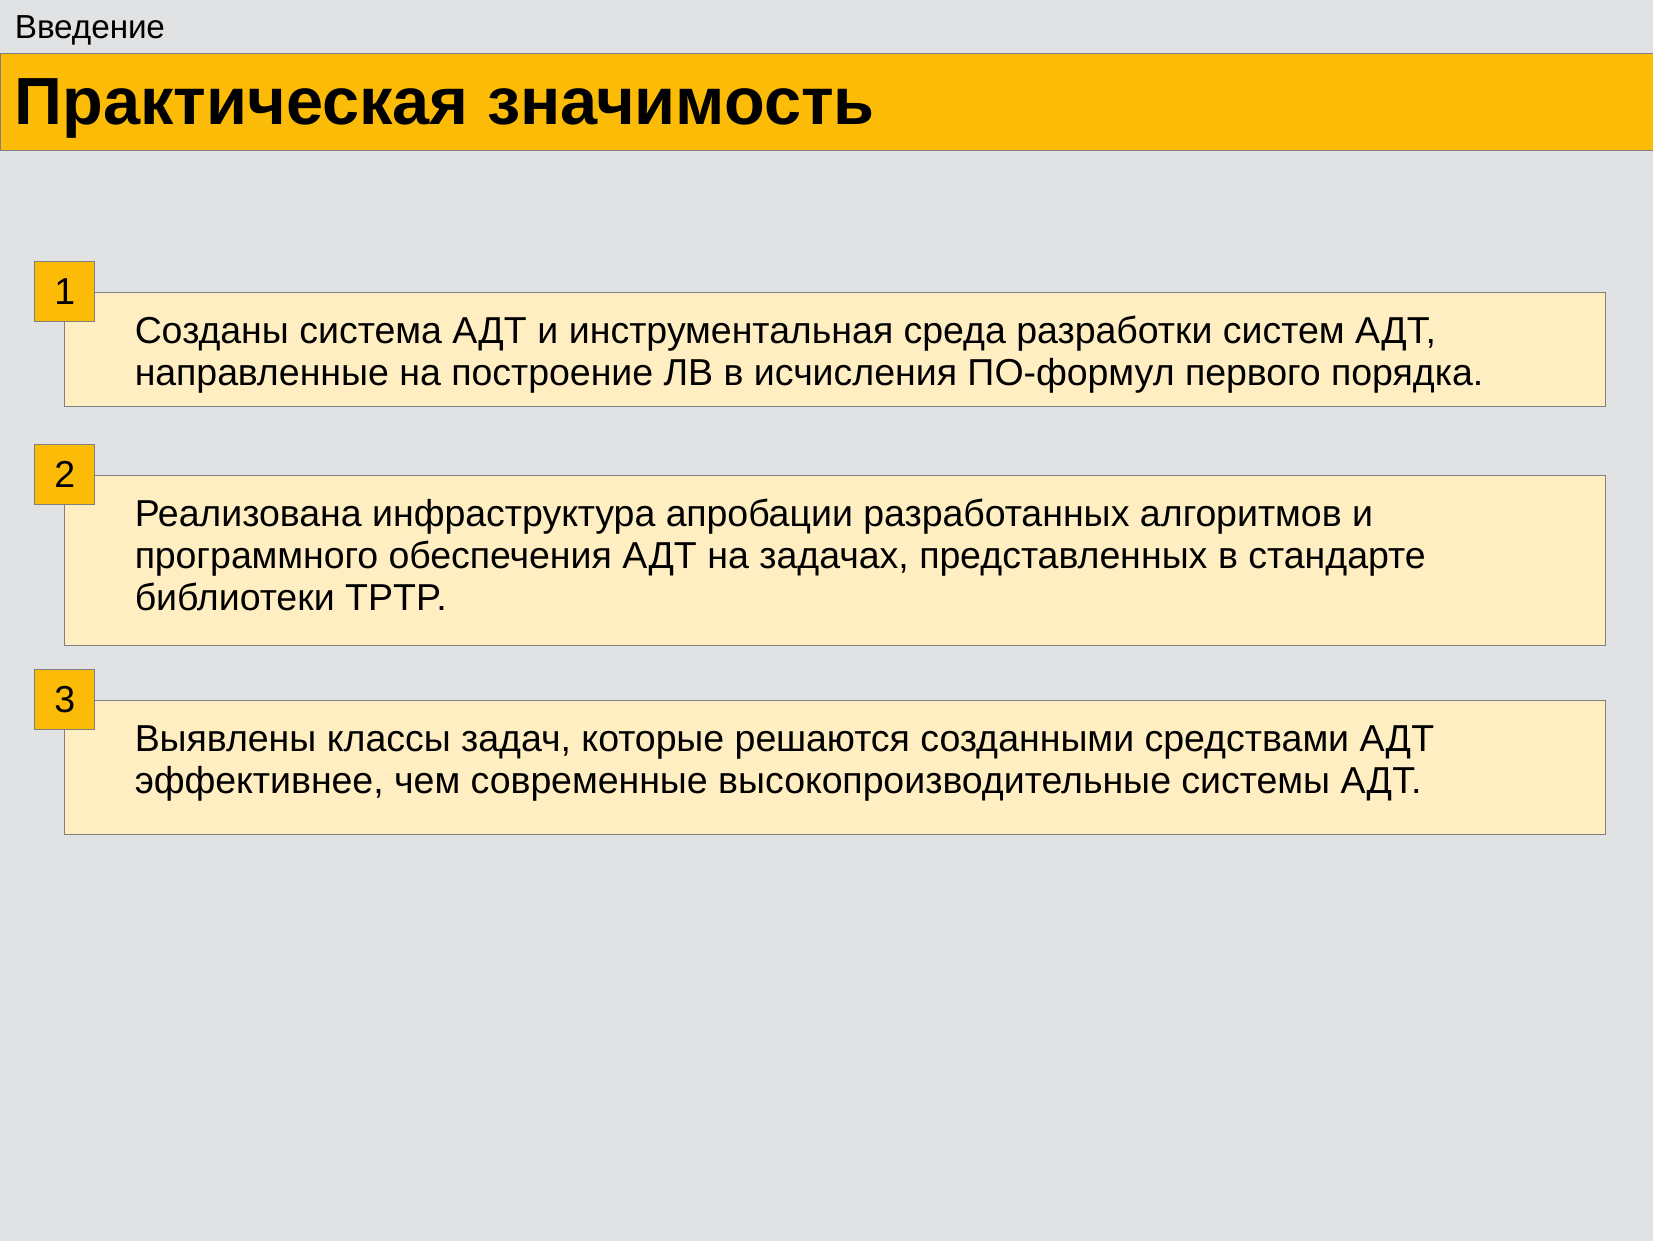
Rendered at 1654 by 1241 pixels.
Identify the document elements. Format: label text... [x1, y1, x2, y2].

text_box [64, 700, 1606, 835]
text_box Введение [0, 1, 157, 58]
text_box Практическая значимость [0, 53, 1653, 151]
text_box 1 [34, 261, 95, 322]
text_box Выявлены классы задач, которые решаются созданными средствами АДТ эффективнее, чем современные высокопроизводительные системы АДТ. [120, 710, 1234, 819]
text_box Реализована инфраструктура апробации разработанных алгоритмов и программного обеспечения АДТ на задачах, представленных в стандарте библиотеки TPTP. [120, 484, 1227, 640]
text_box 2 [34, 444, 95, 505]
text_box [64, 475, 1606, 646]
text_box 3 [34, 669, 95, 730]
text_box Созданы система АДТ и инструментальная среда разработки систем АДТ, направленные на построение ЛВ в исчисления ПО-формул первого порядка. [120, 301, 1262, 411]
text_box [64, 292, 1606, 407]
